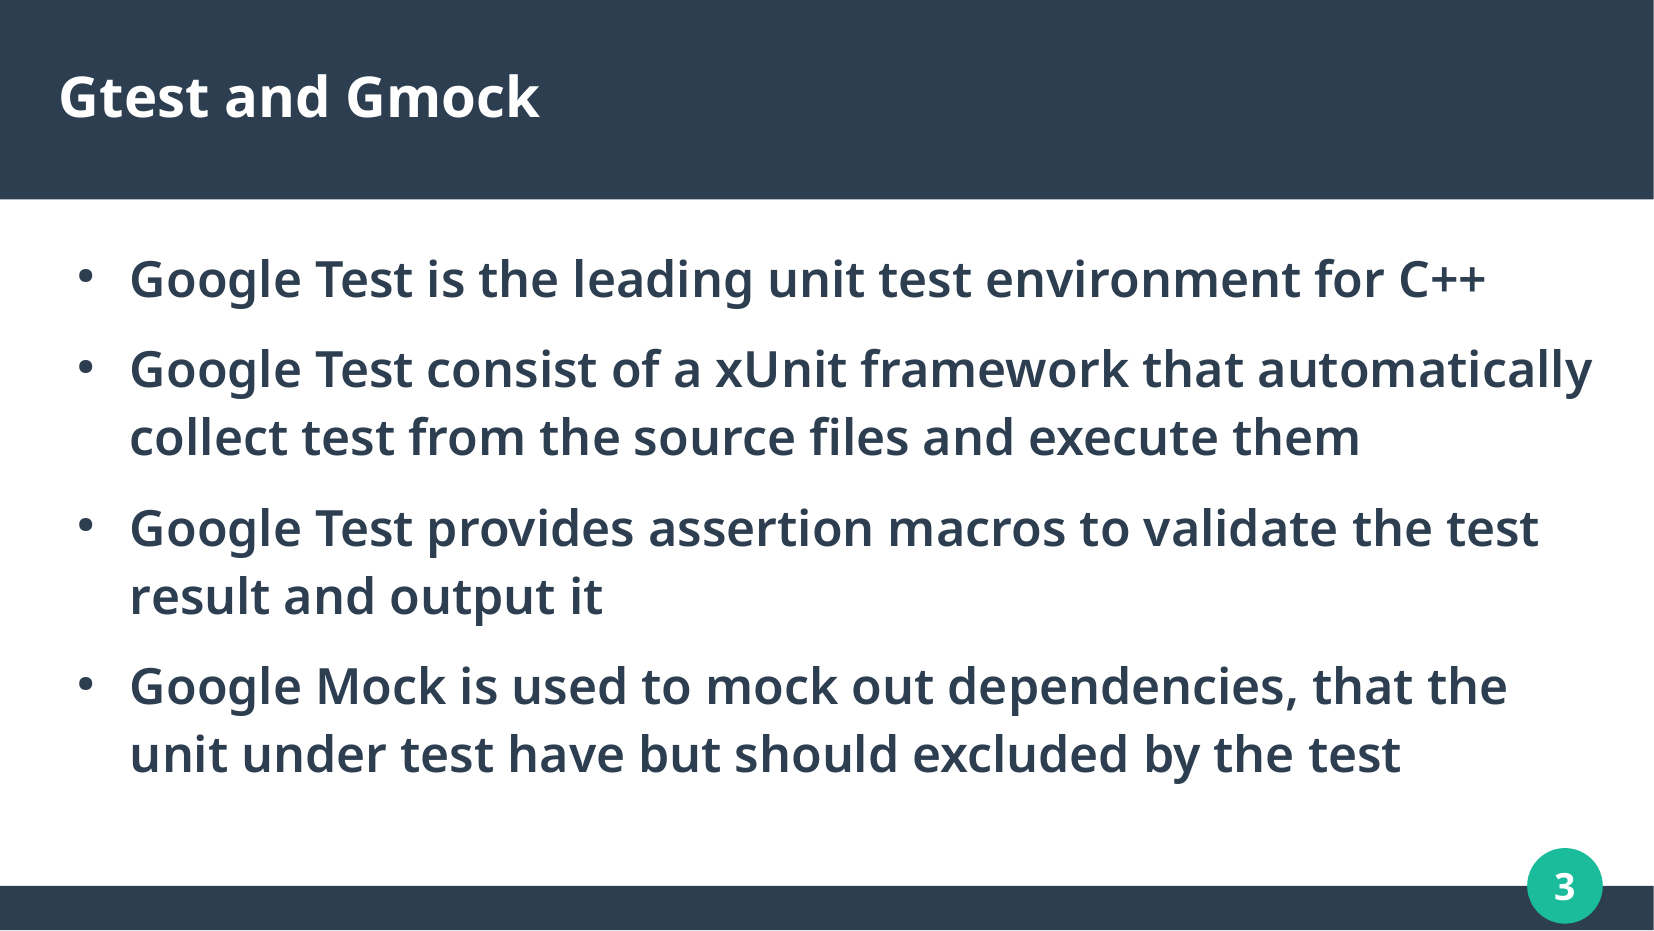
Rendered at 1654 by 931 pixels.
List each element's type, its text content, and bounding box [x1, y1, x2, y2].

list Google Test is the leading unit test environment for C++ Google Test consist of a xUnit framework that automatically collect test from the source files and execute them Google Test provides assertion macros to validate the test result and output it Google Mock is used to mock out dependencies, that the unit under test have but should excluded by the test [59, 243, 1595, 864]
title Gtest and Gmock [59, 37, 1595, 155]
